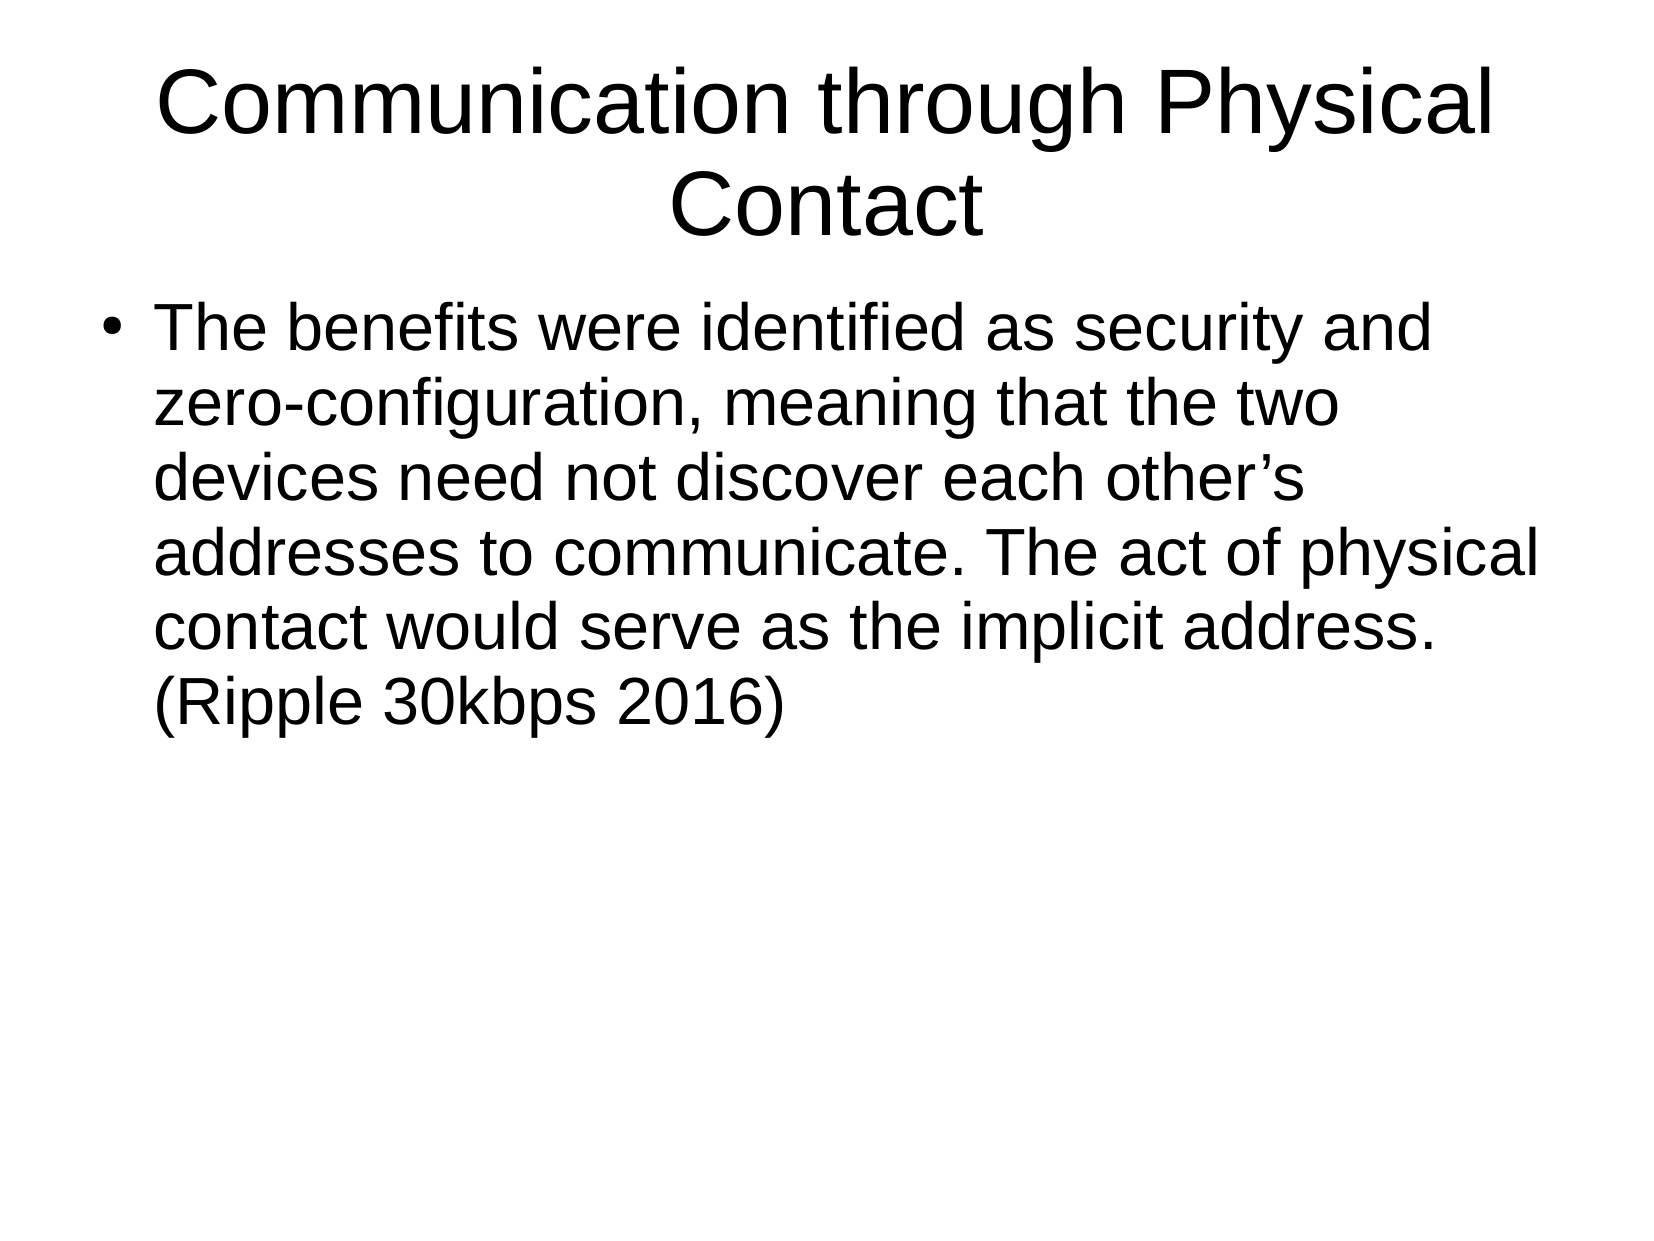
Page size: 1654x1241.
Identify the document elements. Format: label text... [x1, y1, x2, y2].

title Communication through Physical Contact [82, 49, 1571, 257]
list The benefits were identified as security and zero-configuration, meaning that the two devices need not discover each other’s addresses to communicate. The act of physical contact would serve as the implicit address. (Ripple 30kbps 2016) [82, 290, 1571, 1010]
